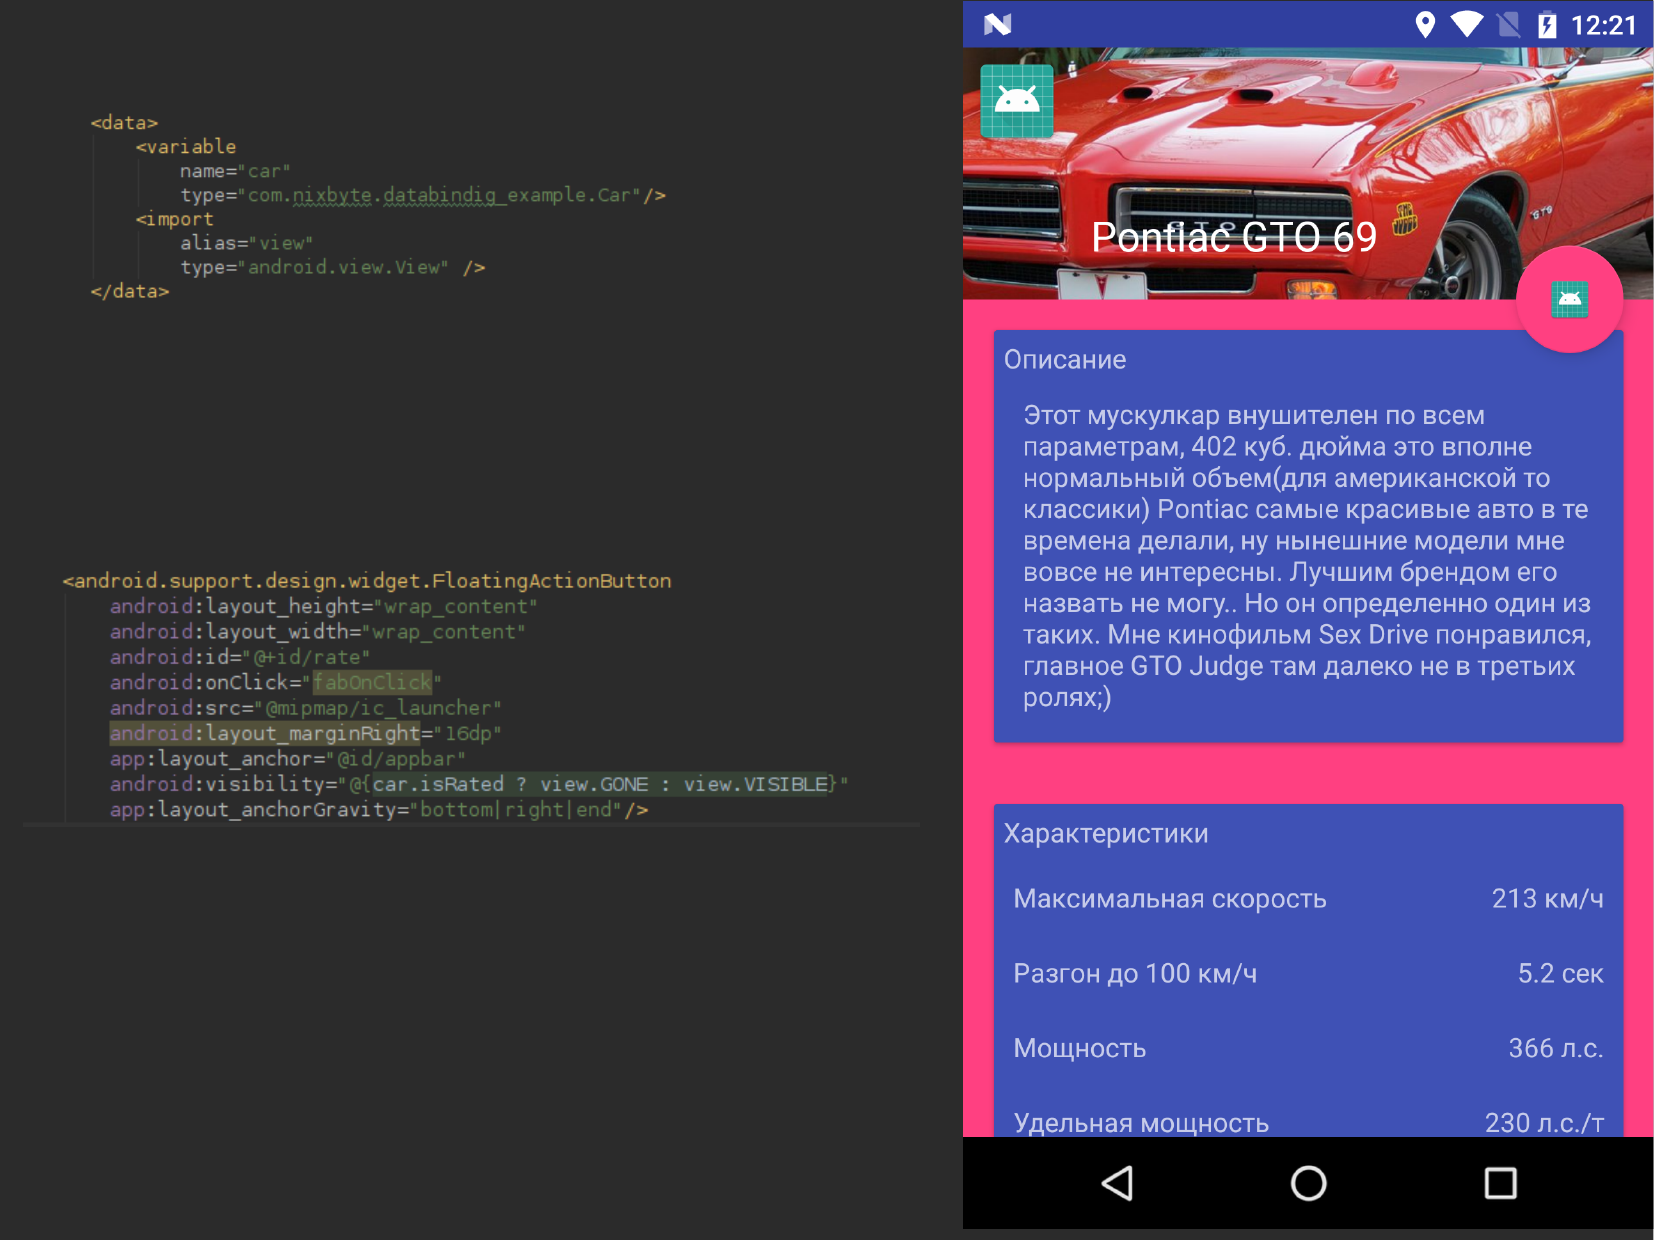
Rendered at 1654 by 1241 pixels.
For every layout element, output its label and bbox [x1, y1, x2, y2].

picture [963, 1, 1654, 1229]
picture [23, 555, 920, 827]
picture [59, 101, 946, 319]
